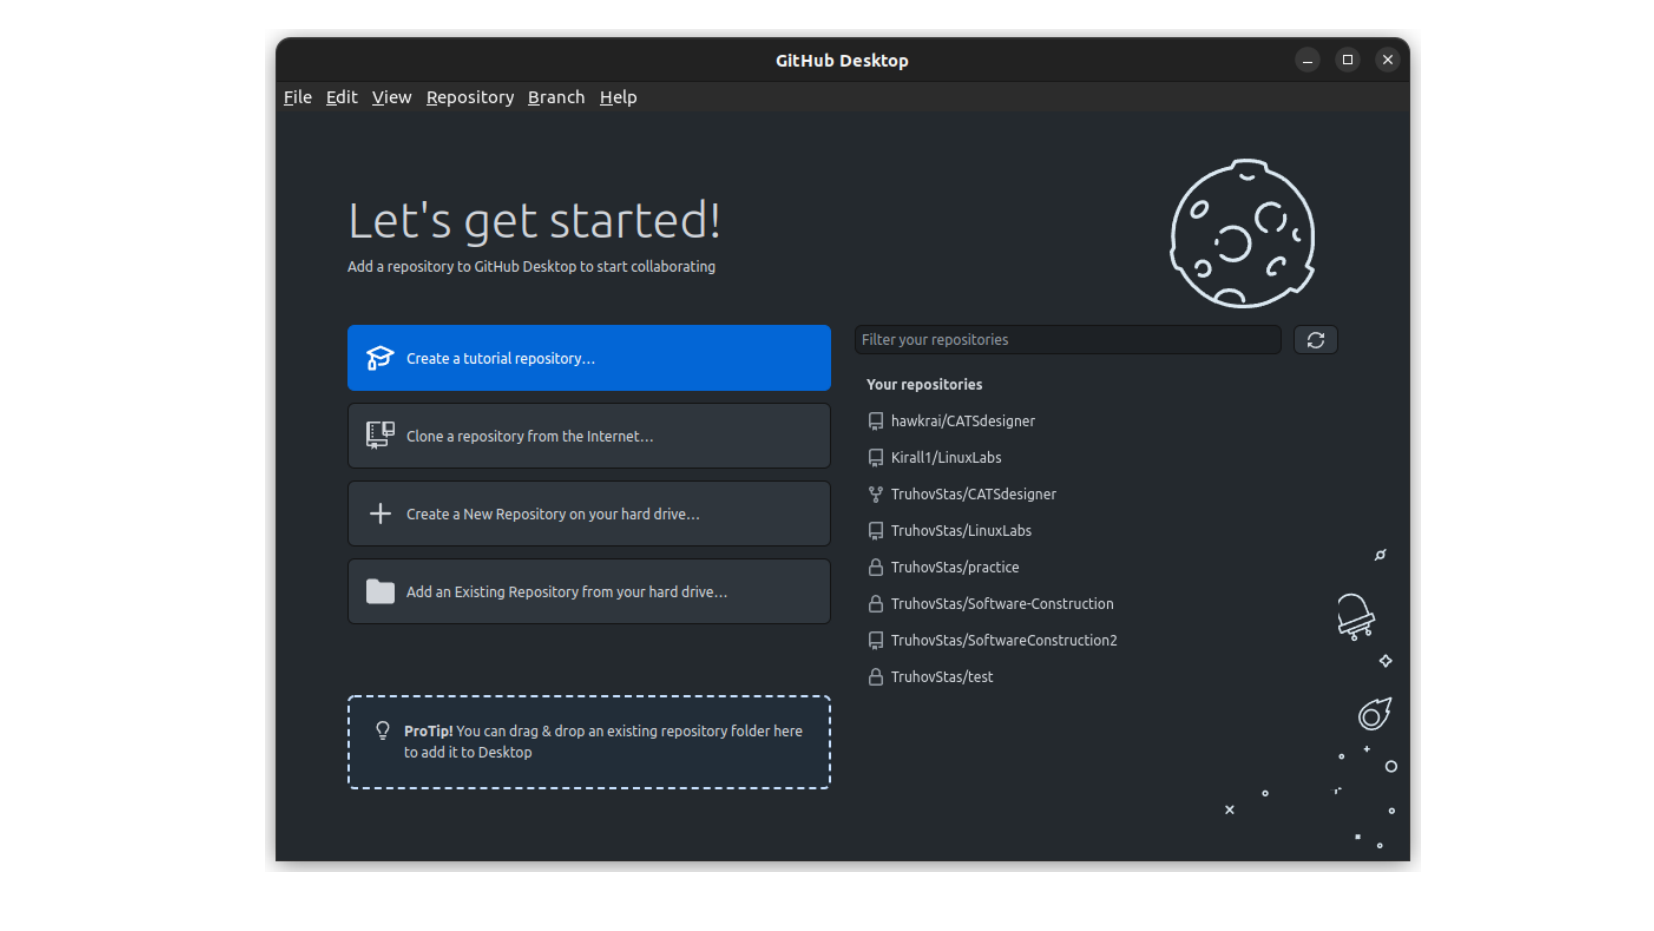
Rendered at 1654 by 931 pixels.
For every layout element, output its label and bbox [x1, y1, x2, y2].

picture [265, 29, 1421, 872]
